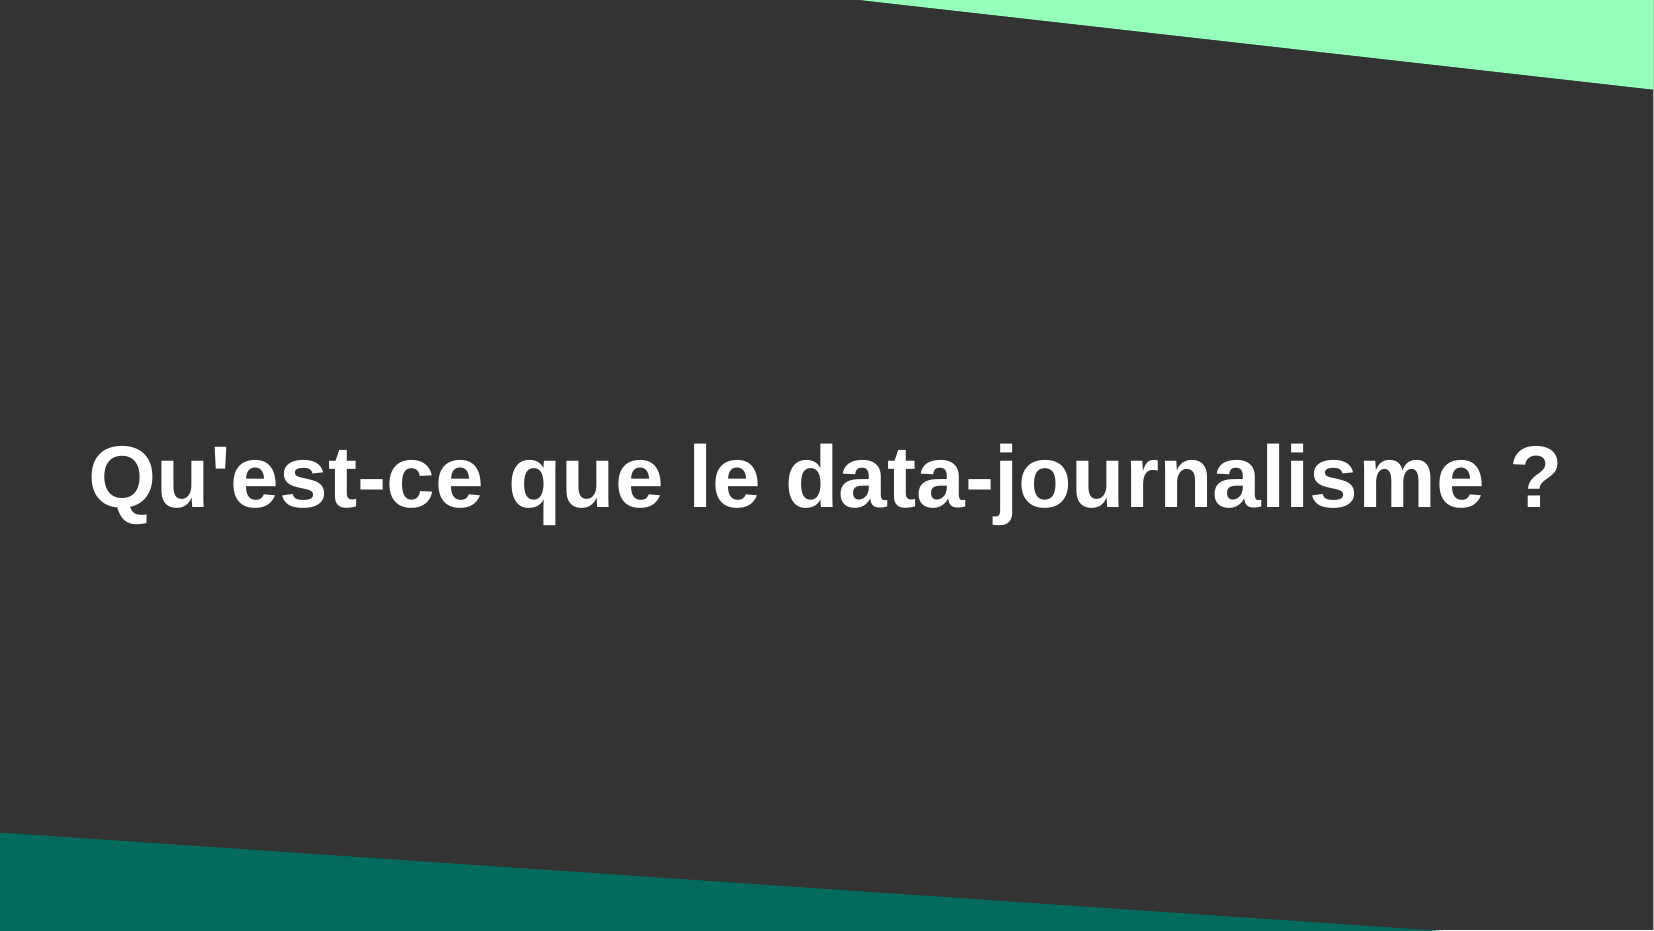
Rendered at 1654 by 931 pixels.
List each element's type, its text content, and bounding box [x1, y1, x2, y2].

title Qu'est-ce que le data-journalisme ? [31, 428, 1622, 527]
text_box [859, 0, 1654, 90]
